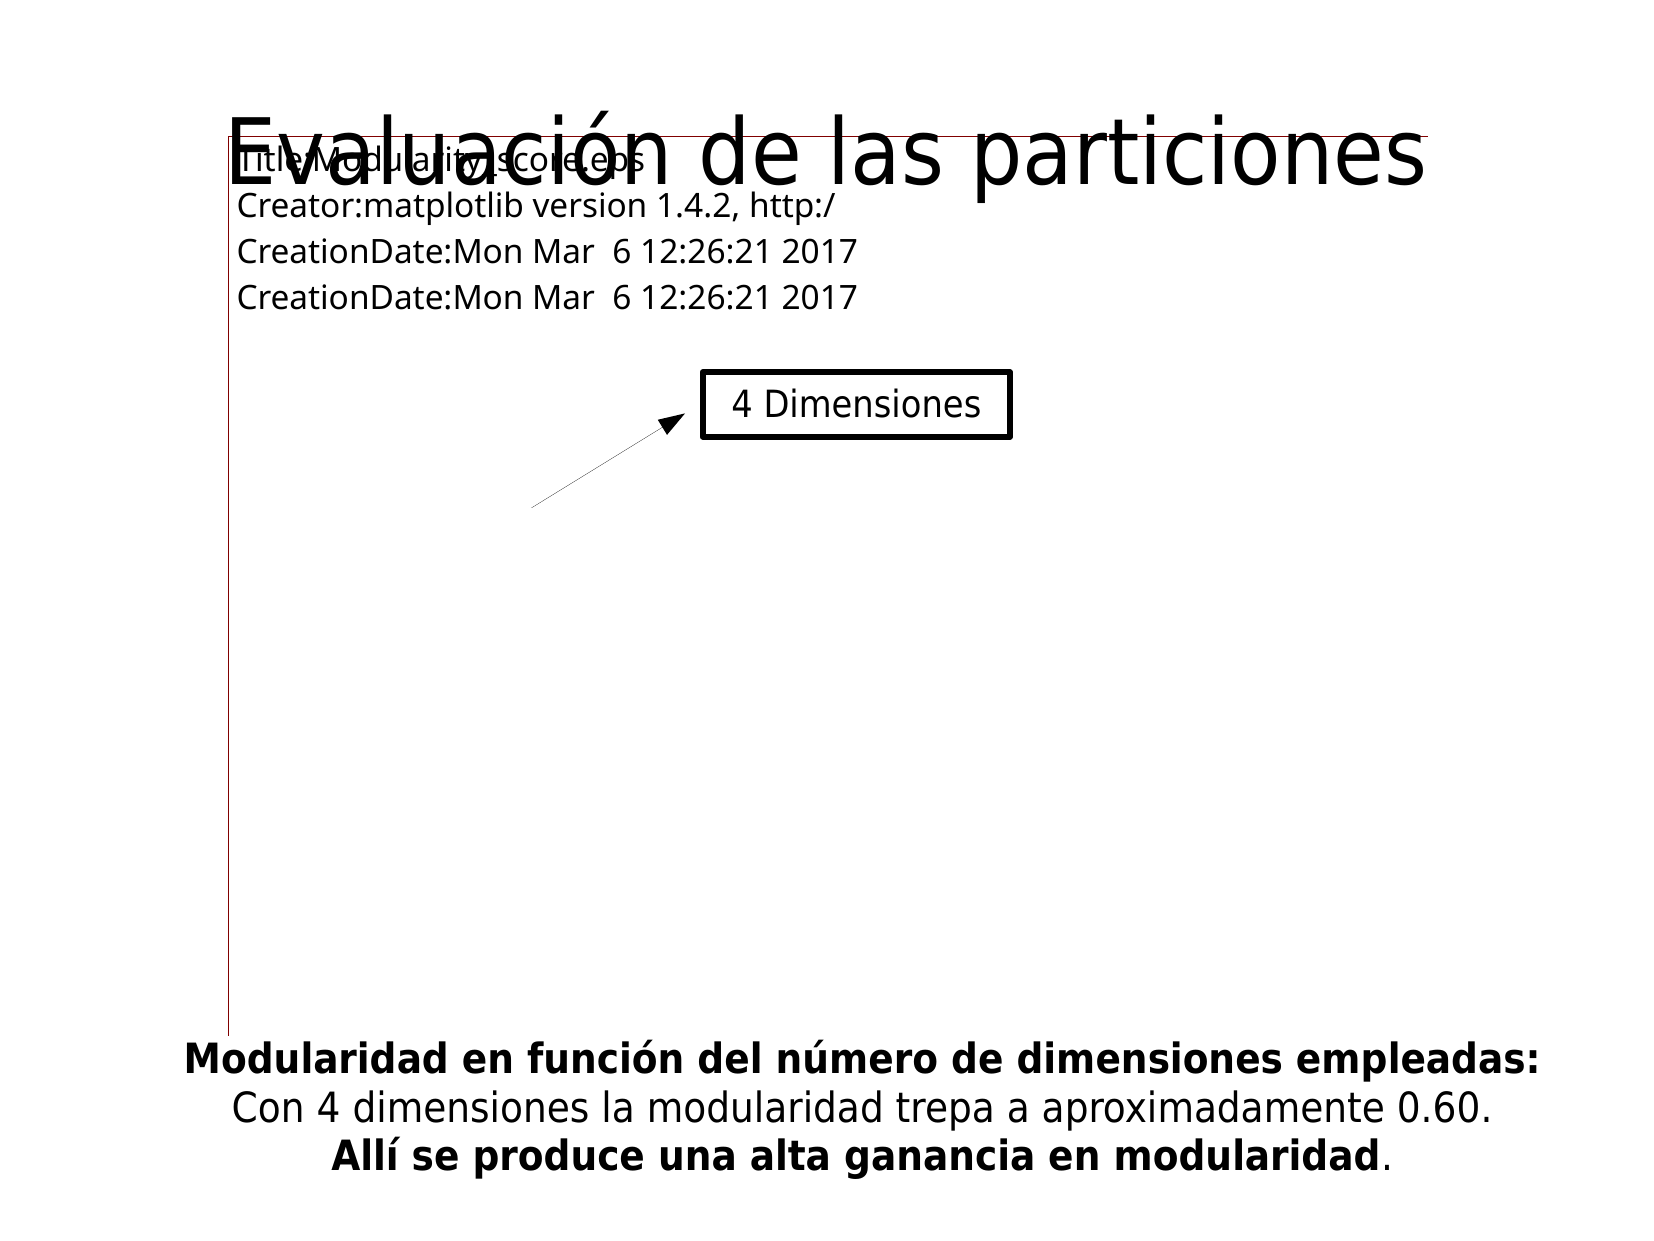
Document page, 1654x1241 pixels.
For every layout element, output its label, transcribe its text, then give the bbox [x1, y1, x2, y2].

text_box 4 Dimensiones [702, 372, 1010, 437]
picture [225, 257, 1428, 1027]
text_box Modularidad en función del número de dimensiones empleadas: Con 4 dimensiones la modularidad trepa a aproximadamente 0.60. Allí se produce una alta ganancia en modularidad. [82, 1027, 1642, 1241]
title Evaluación de las particiones [82, 49, 1571, 257]
